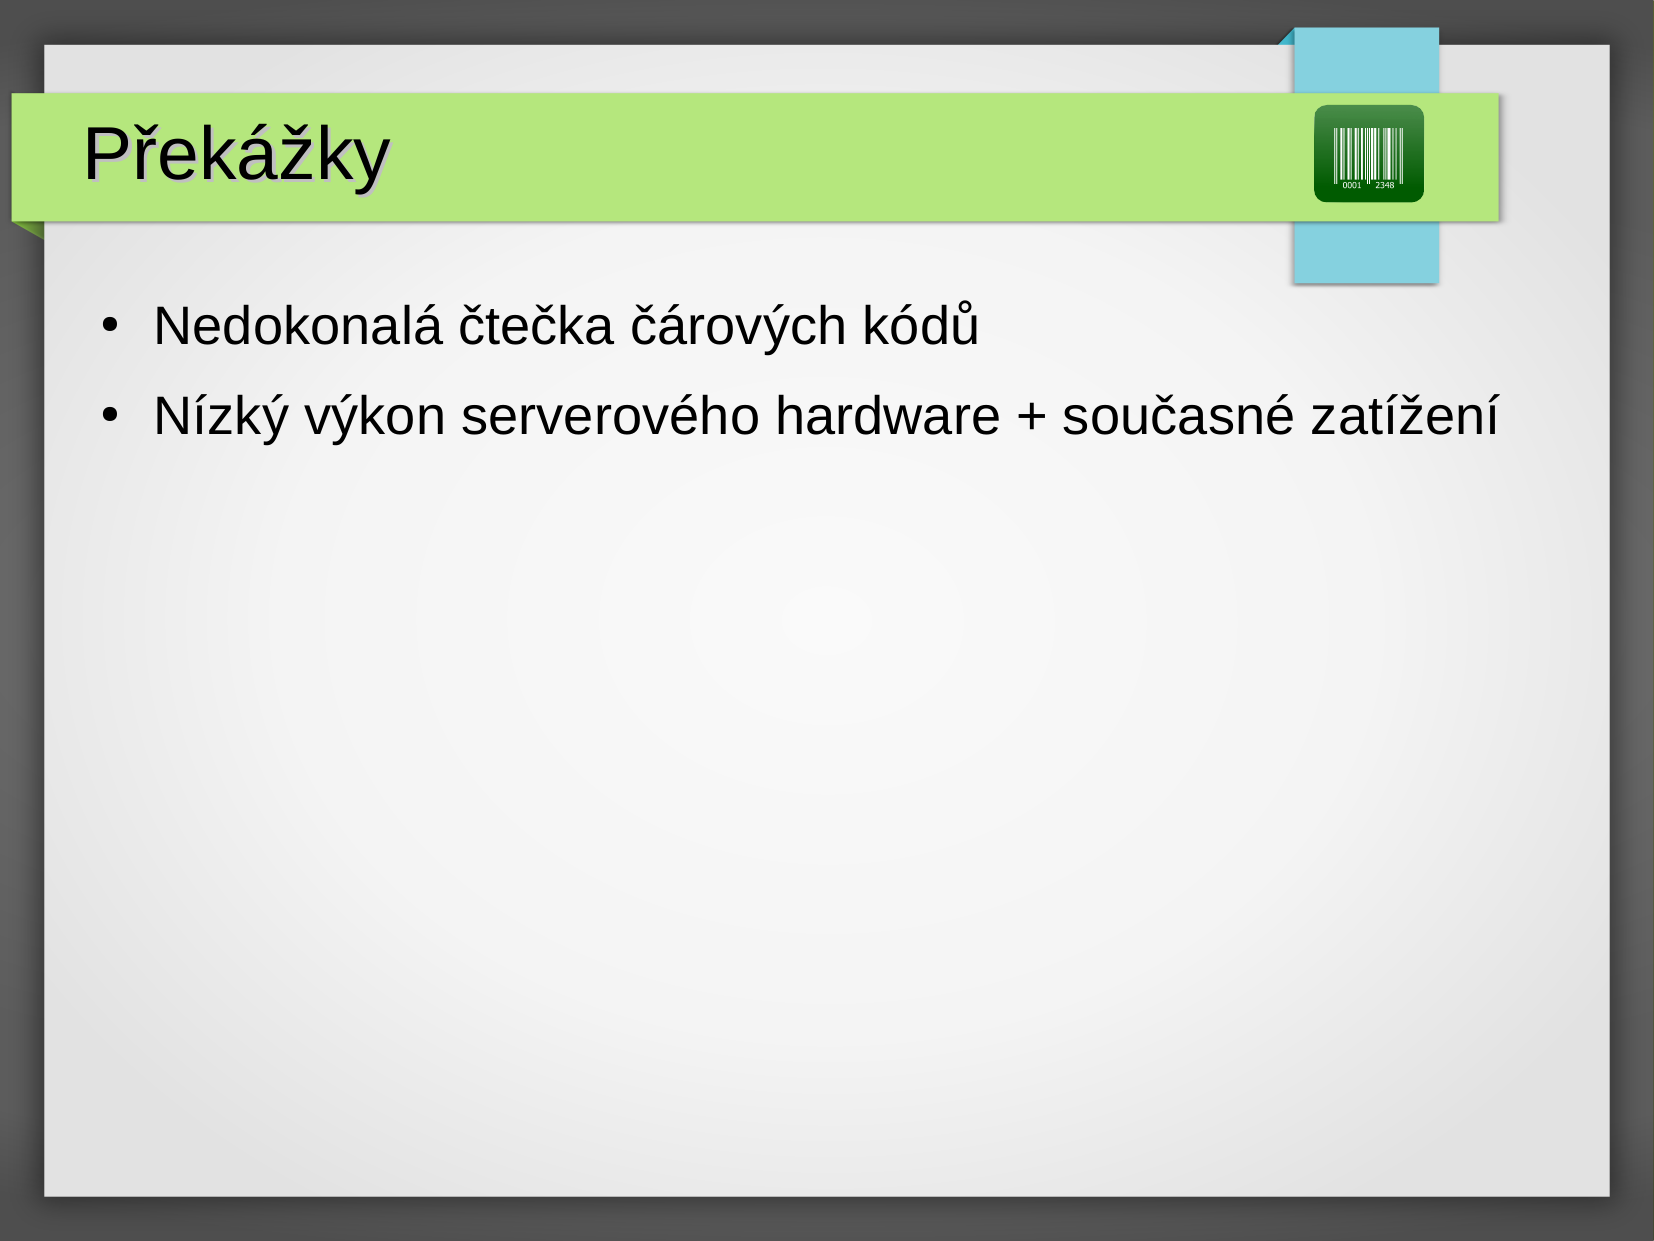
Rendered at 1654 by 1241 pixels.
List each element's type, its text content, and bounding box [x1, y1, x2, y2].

title Překážky [82, 94, 1264, 213]
list Nedokonalá čtečka čárových kódů Nízký výkon serverového hardware + současné zatížení [82, 295, 1571, 1015]
picture [0, 0, 1654, 1241]
